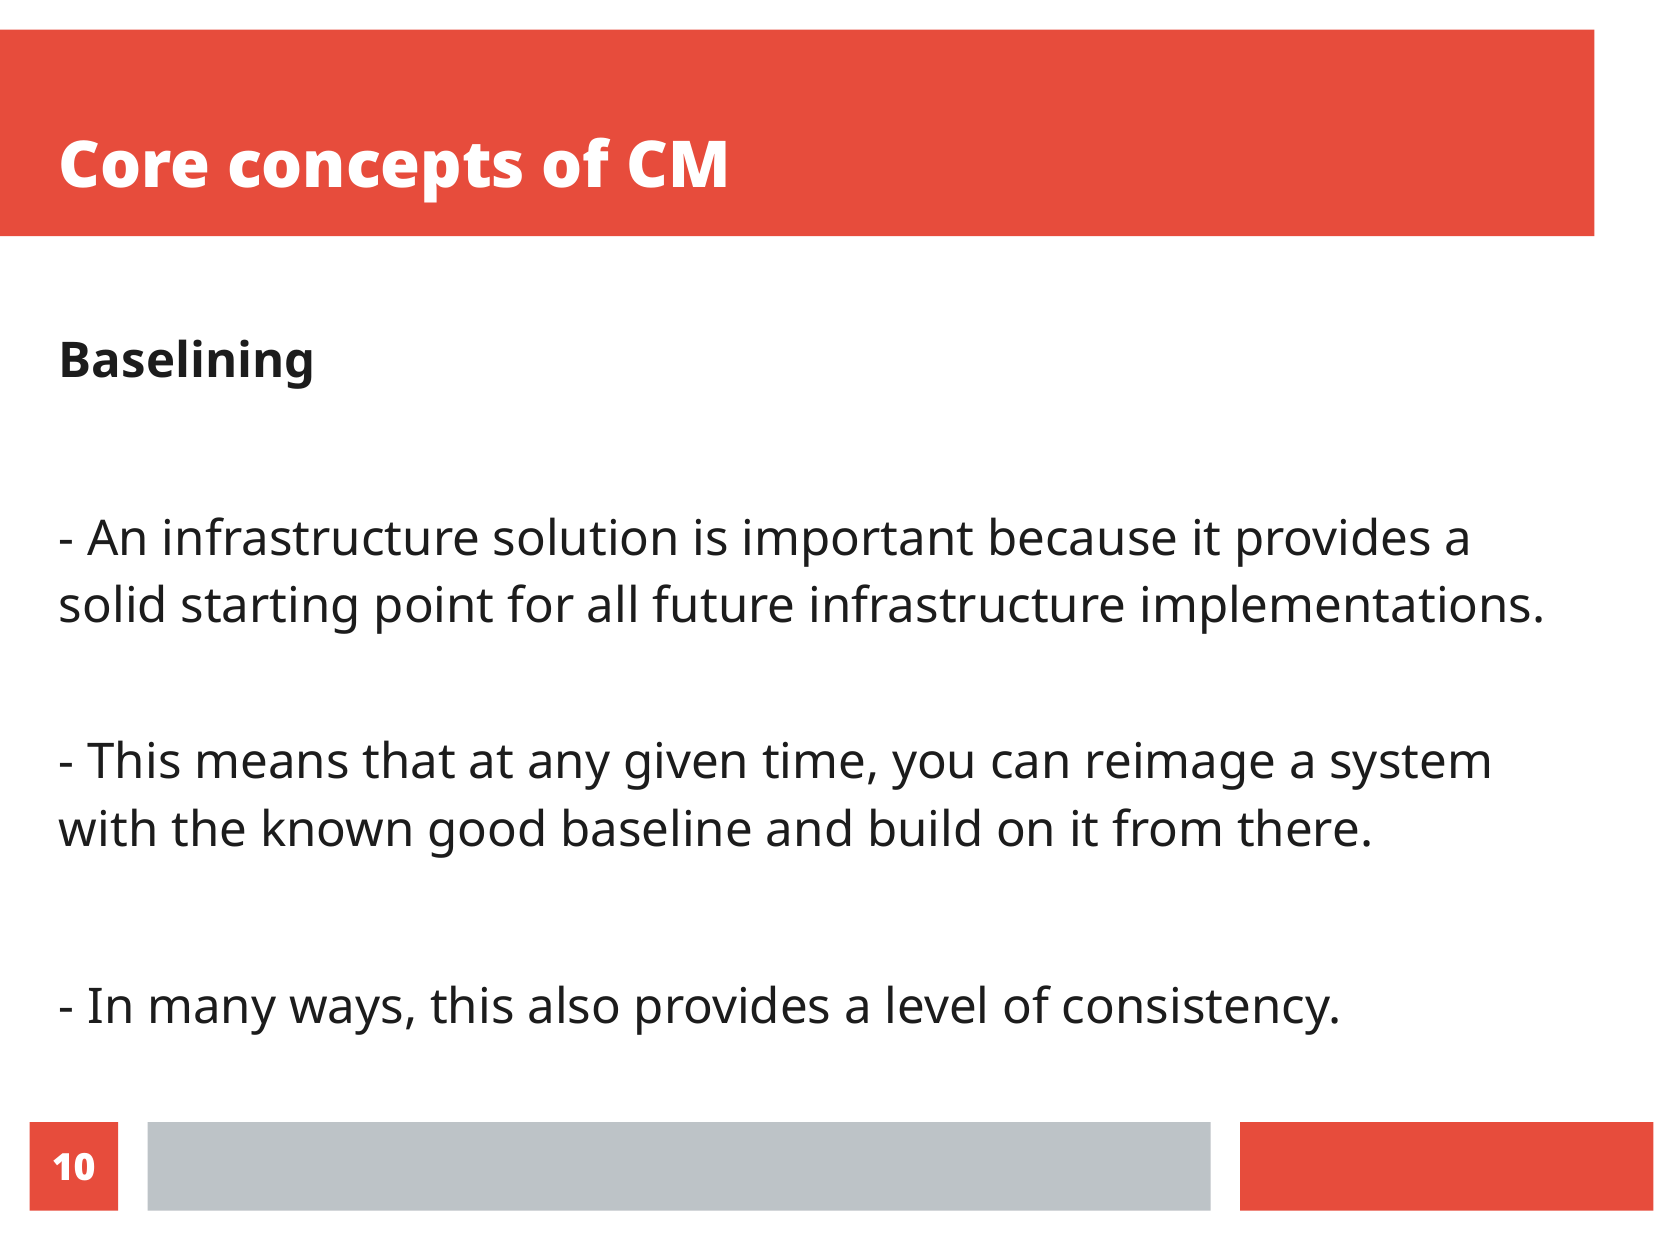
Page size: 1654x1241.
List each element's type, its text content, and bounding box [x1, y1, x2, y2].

title Core concepts of CM [59, 59, 1595, 207]
list Baselining - An infrastructure solution is important because it provides a solid starting point for all future infrastructure implementations. - This means that at any given time, you can reimage a system with the known good baseline and build on it from there. - In many ways, this also provides a level of consistency. [59, 324, 1565, 1093]
